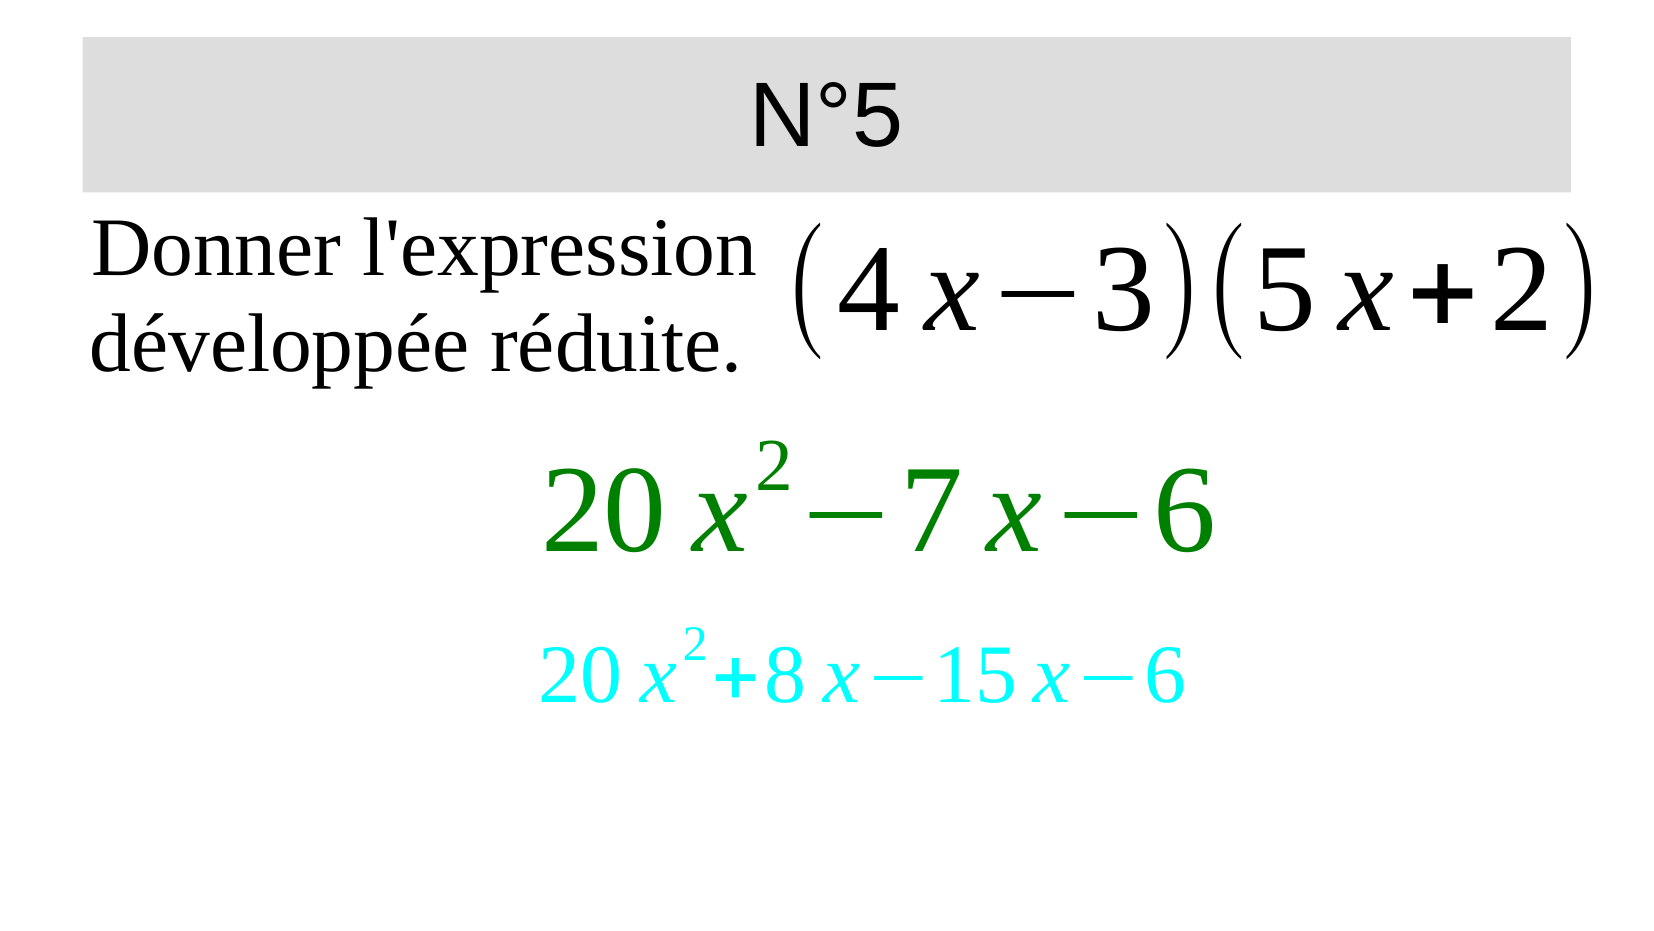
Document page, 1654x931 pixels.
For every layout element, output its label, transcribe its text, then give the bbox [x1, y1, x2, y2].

chart [83, 201, 768, 390]
chart [779, 216, 1608, 367]
title N°5 [82, 37, 1571, 193]
chart [531, 423, 1225, 579]
chart [531, 616, 1193, 721]
